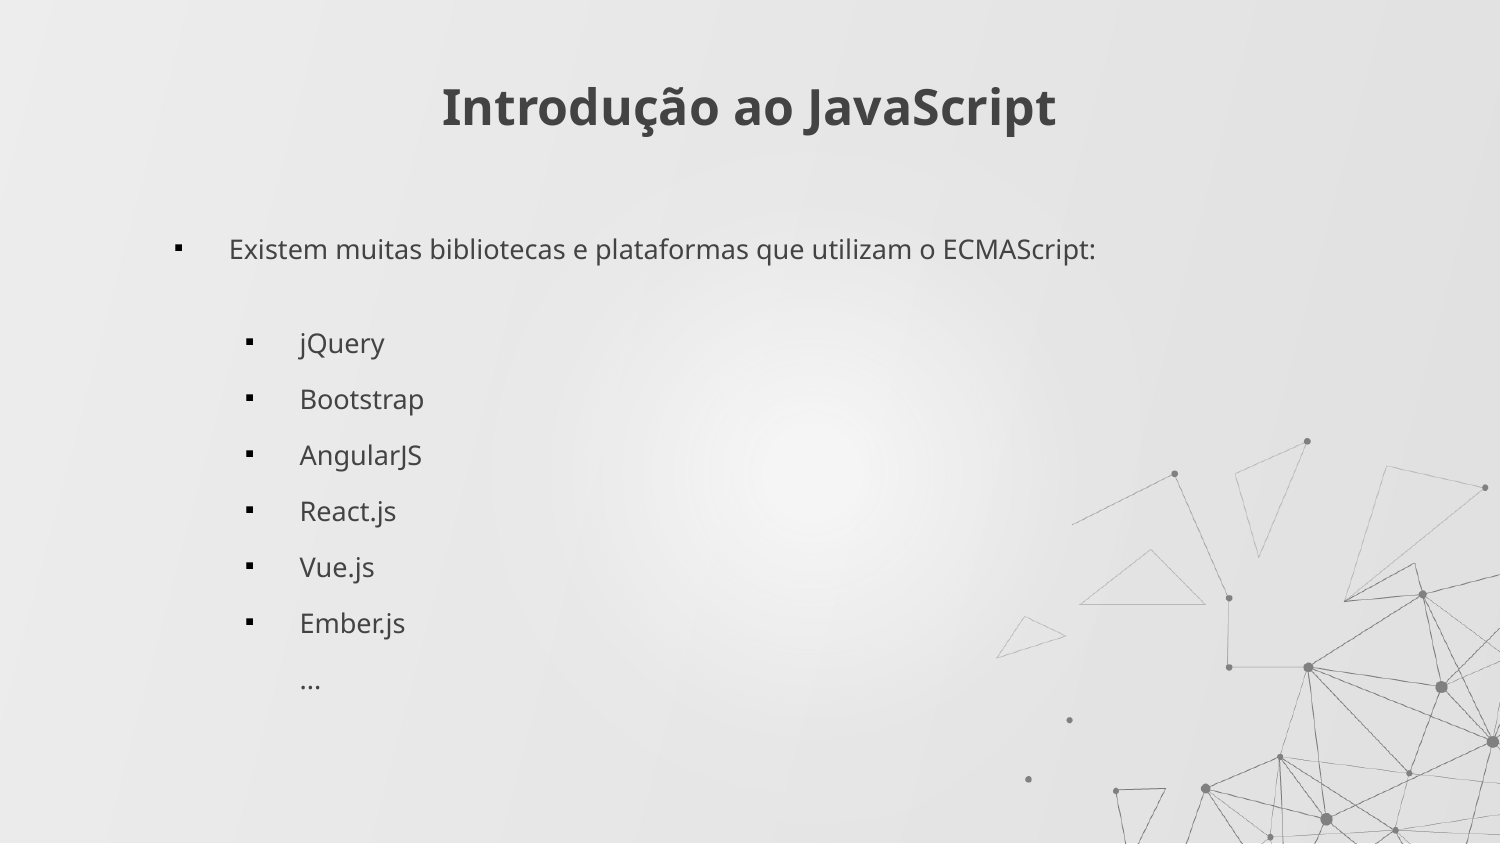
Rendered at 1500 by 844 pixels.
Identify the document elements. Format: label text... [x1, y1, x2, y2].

title Introdução ao JavaScript [60, 60, 1441, 216]
picture [0, 0, 1500, 844]
list Existem muitas bibliotecas e plataformas que utilizam o ECMAScript: jQuery Bootstrap AngularJS React.js Vue.js Ember.js ... [142, 216, 1278, 455]
